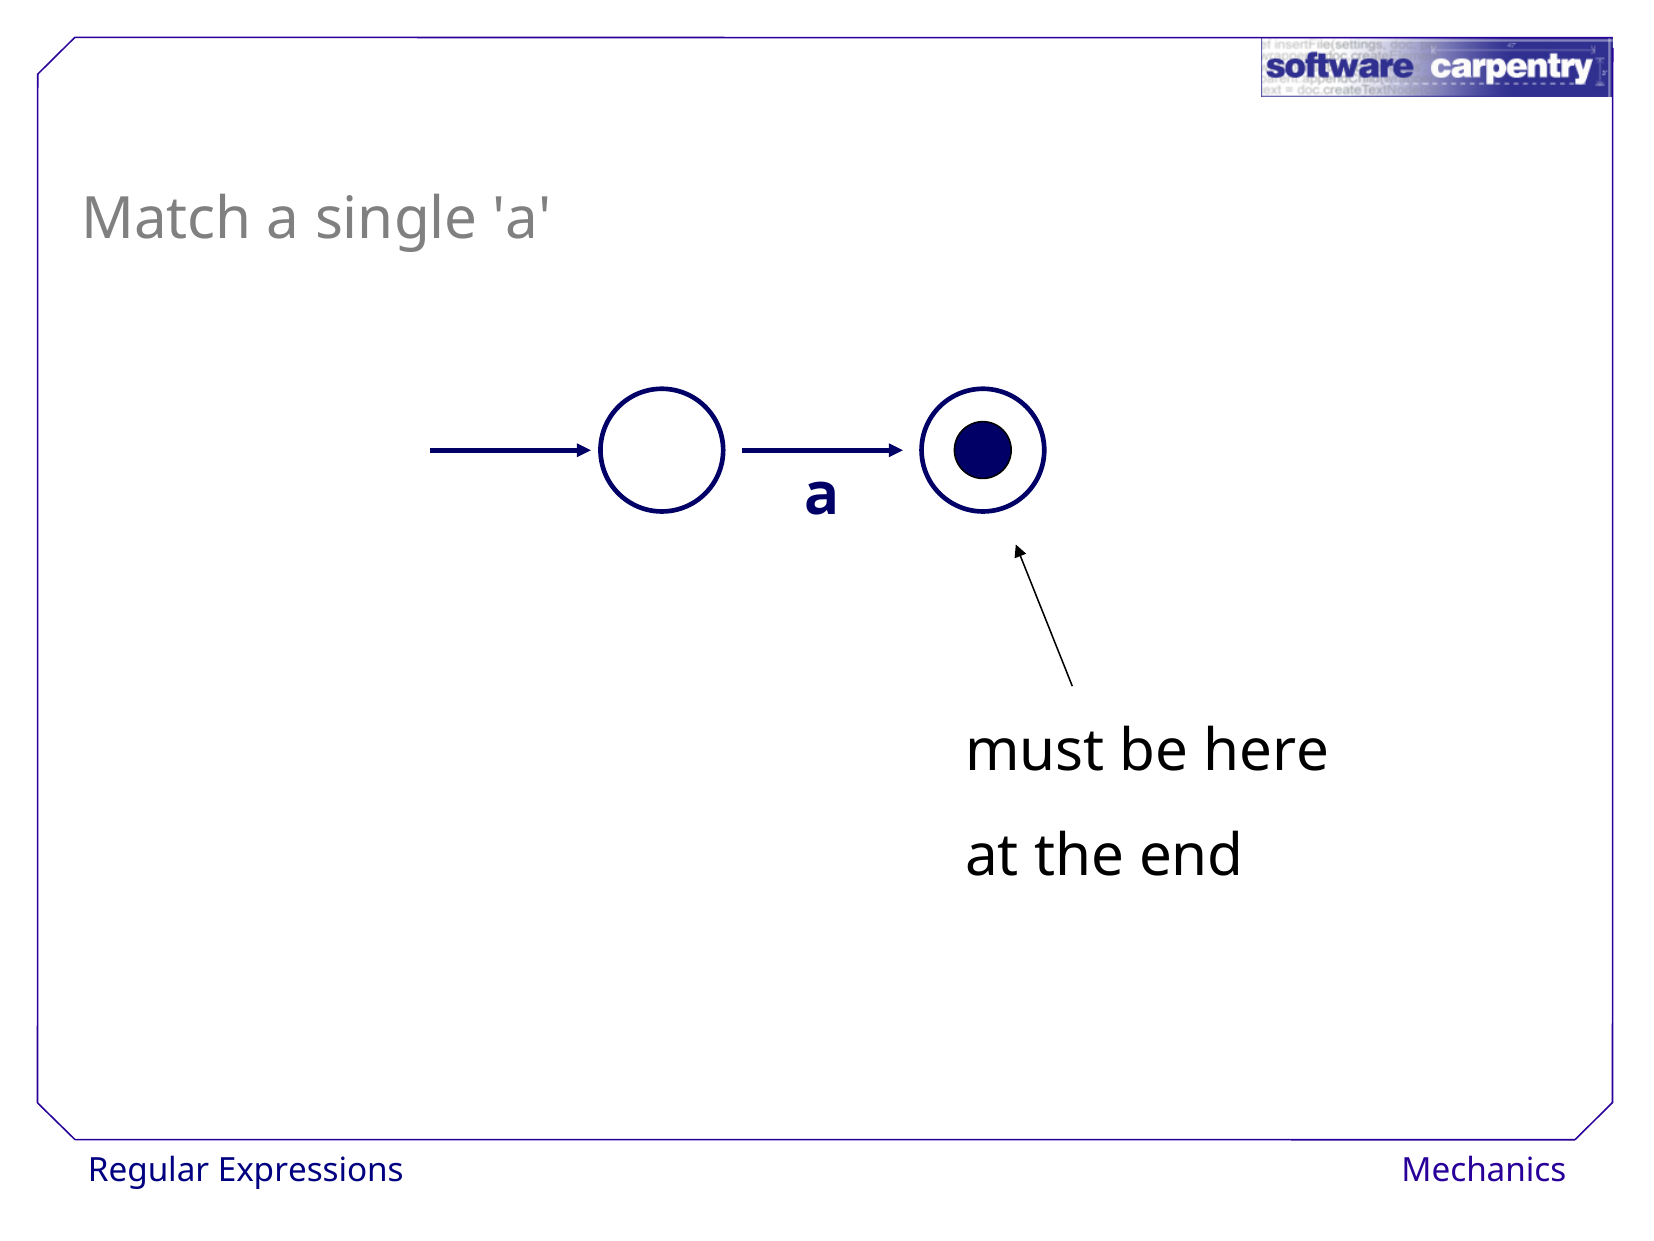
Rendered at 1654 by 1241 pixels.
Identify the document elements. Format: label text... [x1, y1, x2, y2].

text_box Match a single 'a' [66, 138, 717, 259]
picture [1261, 39, 1613, 97]
text_box a [788, 454, 854, 536]
text_box [954, 421, 1012, 479]
text_box must be here at the end [950, 669, 1495, 896]
